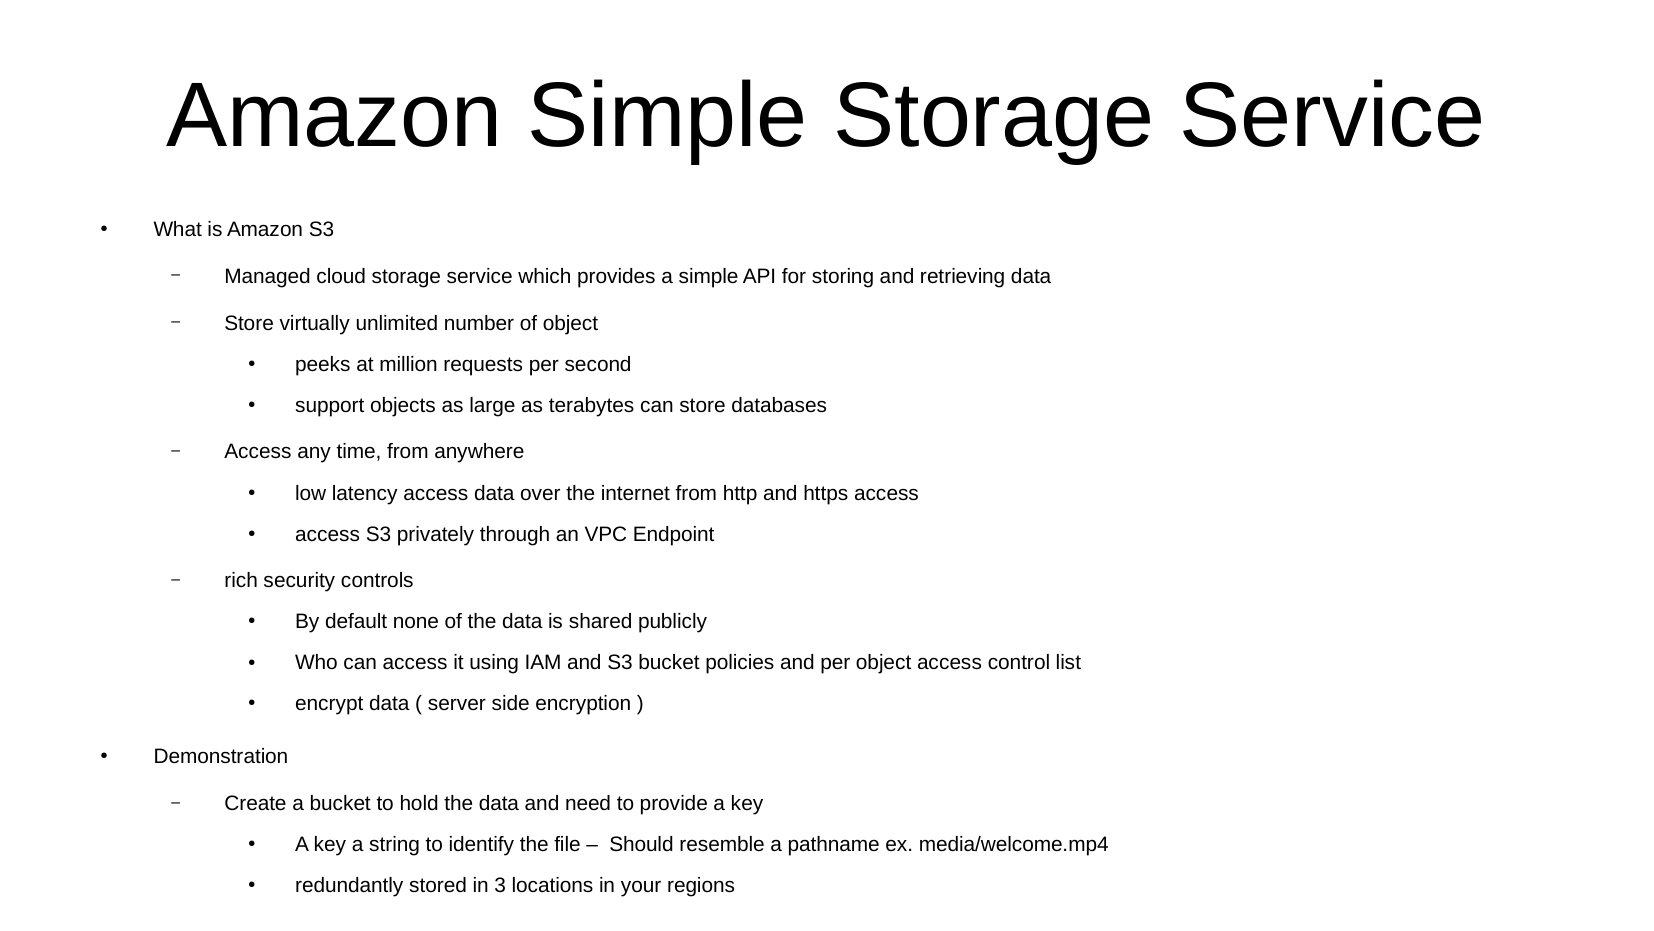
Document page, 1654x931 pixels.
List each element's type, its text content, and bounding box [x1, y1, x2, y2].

list What is Amazon S3 Managed cloud storage service which provides a simple API for storing and retrieving data Store virtually unlimited number of object peeks at million requests per second support objects as large as terabytes can store databases Access any time, from anywhere low latency access data over the internet from http and https access access S3 privately through an VPC Endpoint rich security controls By default none of the data is shared publicly Who can access it using IAM and S3 bucket policies and per object access control list encrypt data ( server side encryption ) Demonstration Create a bucket to hold the data and need to provide a key A key a string to identify the file – Should resemble a pathname ex. media/welcome.mp4 redundantly stored in 3 locations in your regions [82, 217, 1621, 931]
title Amazon Simple Storage Service [82, 37, 1571, 193]
